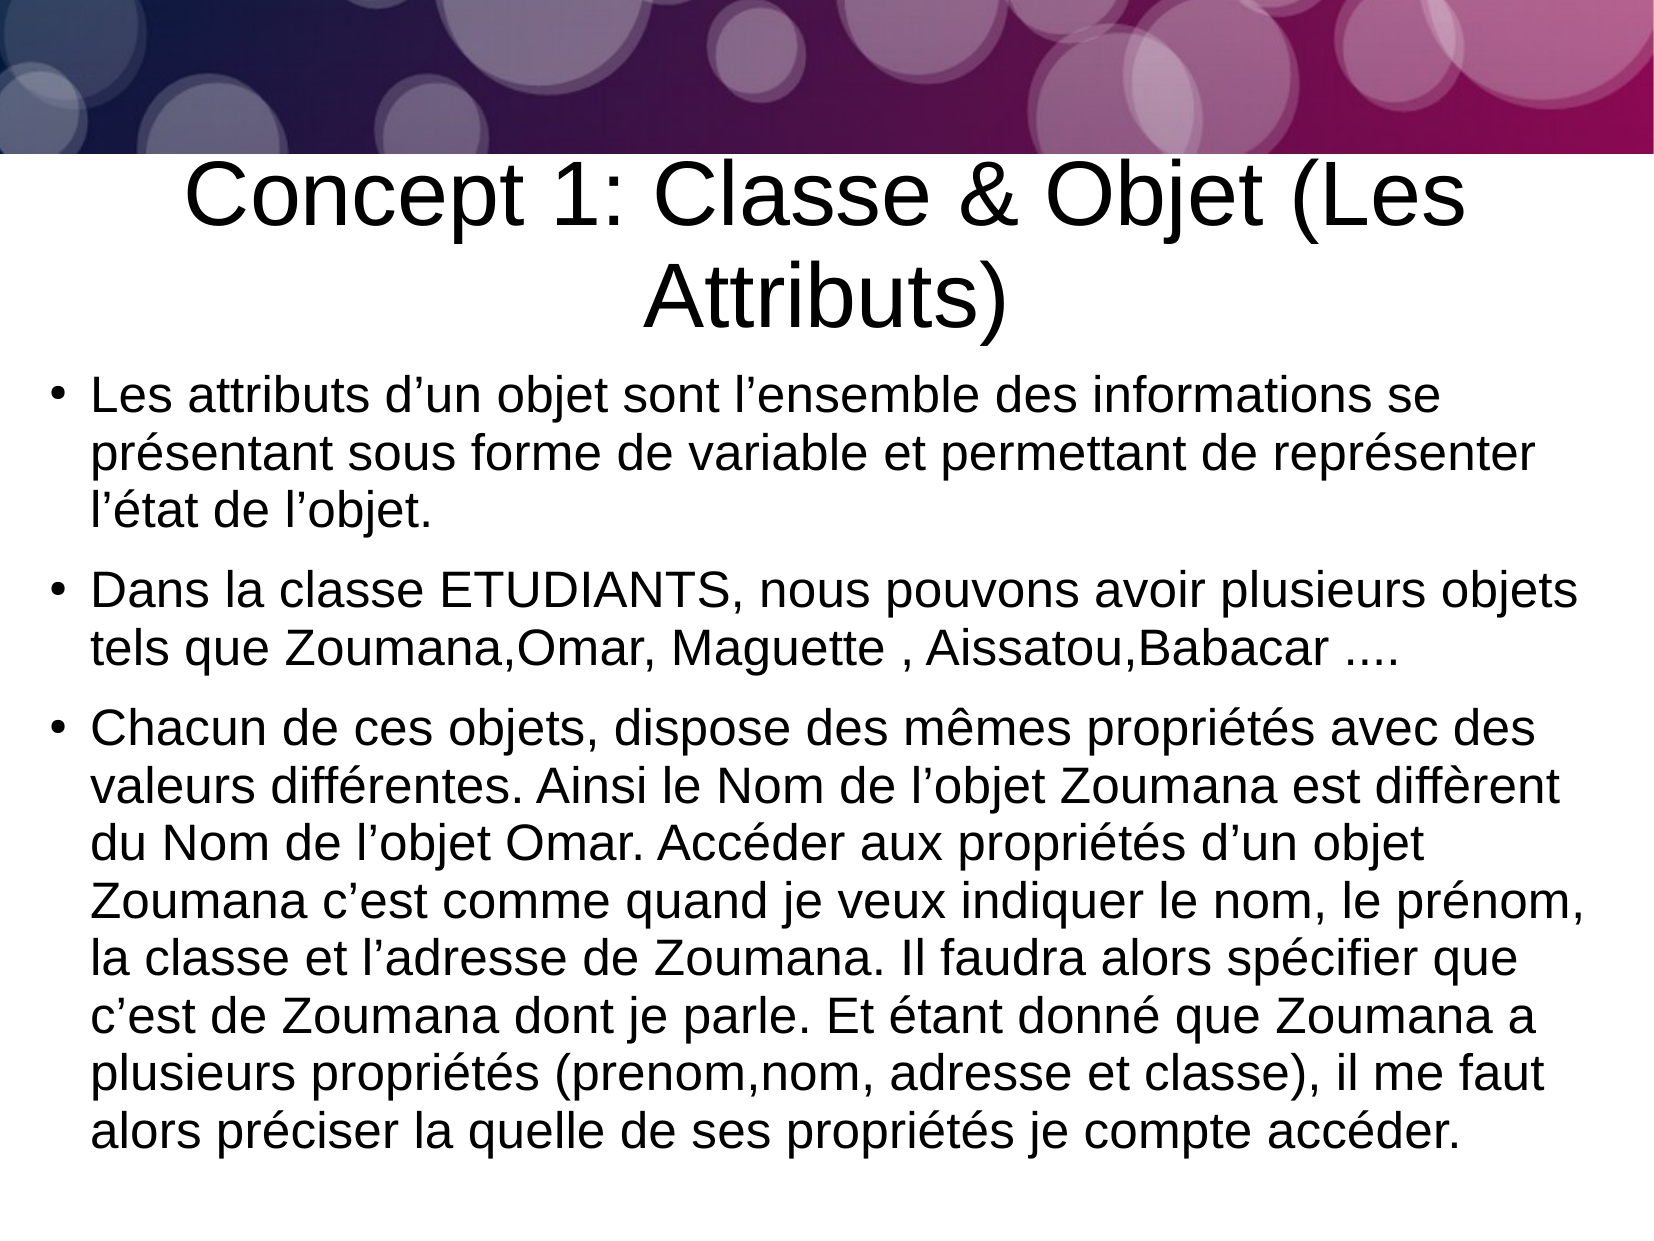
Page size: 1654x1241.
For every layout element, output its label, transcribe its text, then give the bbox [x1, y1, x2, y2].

list Les attributs d’un objet sont l’ensemble des informations se présentant sous forme de variable et permettant de représenter l’état de l’objet. Dans la classe ETUDIANTS, nous pouvons avoir plusieurs objets tels que Zoumana,Omar, Maguette , Aissatou,Babacar .... Chacun de ces objets, dispose des mêmes propriétés avec des valeurs différentes. Ainsi le Nom de l’objet Zoumana est diffèrent du Nom de l’objet Omar. Accéder aux propriétés d’un objet Zoumana c’est comme quand je veux indiquer le nom, le prénom, la classe et l’adresse de Zoumana. Il faudra alors spécifier que c’est de Zoumana dont je parle. Et étant donné que Zoumana a plusieurs propriétés (prenom,nom, adresse et classe), il me faut alors préciser la quelle de ses propriétés je compte accéder. [35, 366, 1607, 1217]
title Concept 1: Classe & Objet (Les Attributs) [82, 142, 1571, 348]
picture [0, 0, 1654, 154]
